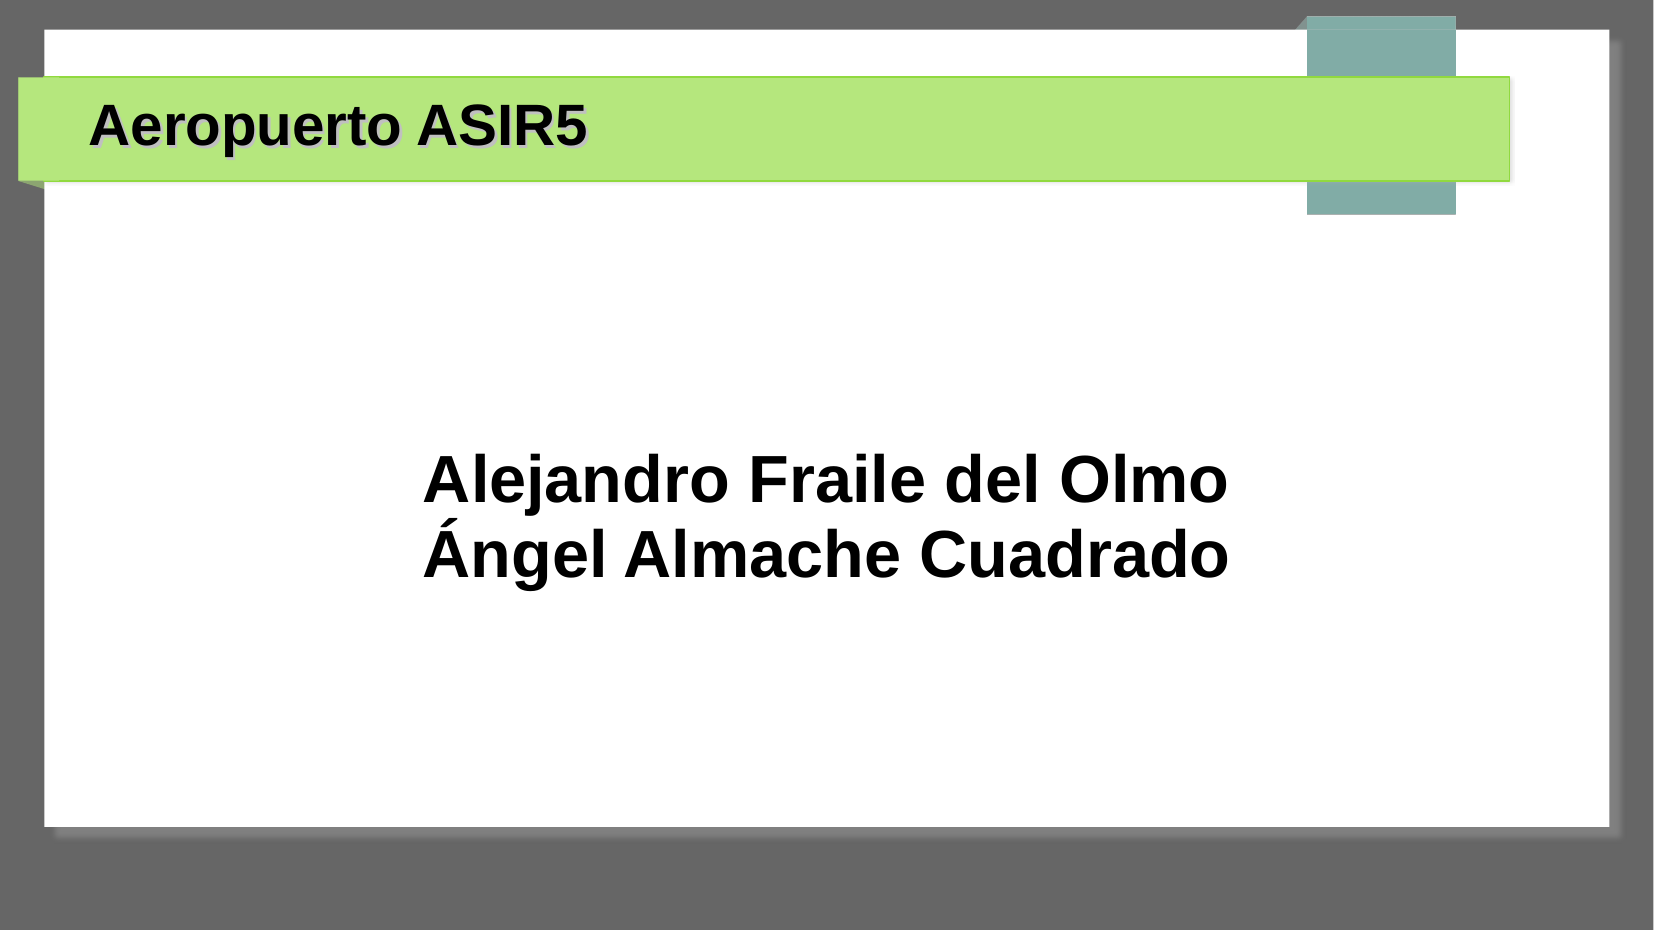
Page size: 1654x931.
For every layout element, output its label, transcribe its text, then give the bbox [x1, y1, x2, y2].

subtitle Alejandro Fraile del Olmo Ángel Almache Cuadrado [88, 221, 1565, 813]
title Aeropuerto ASIR5 [88, 73, 1506, 178]
